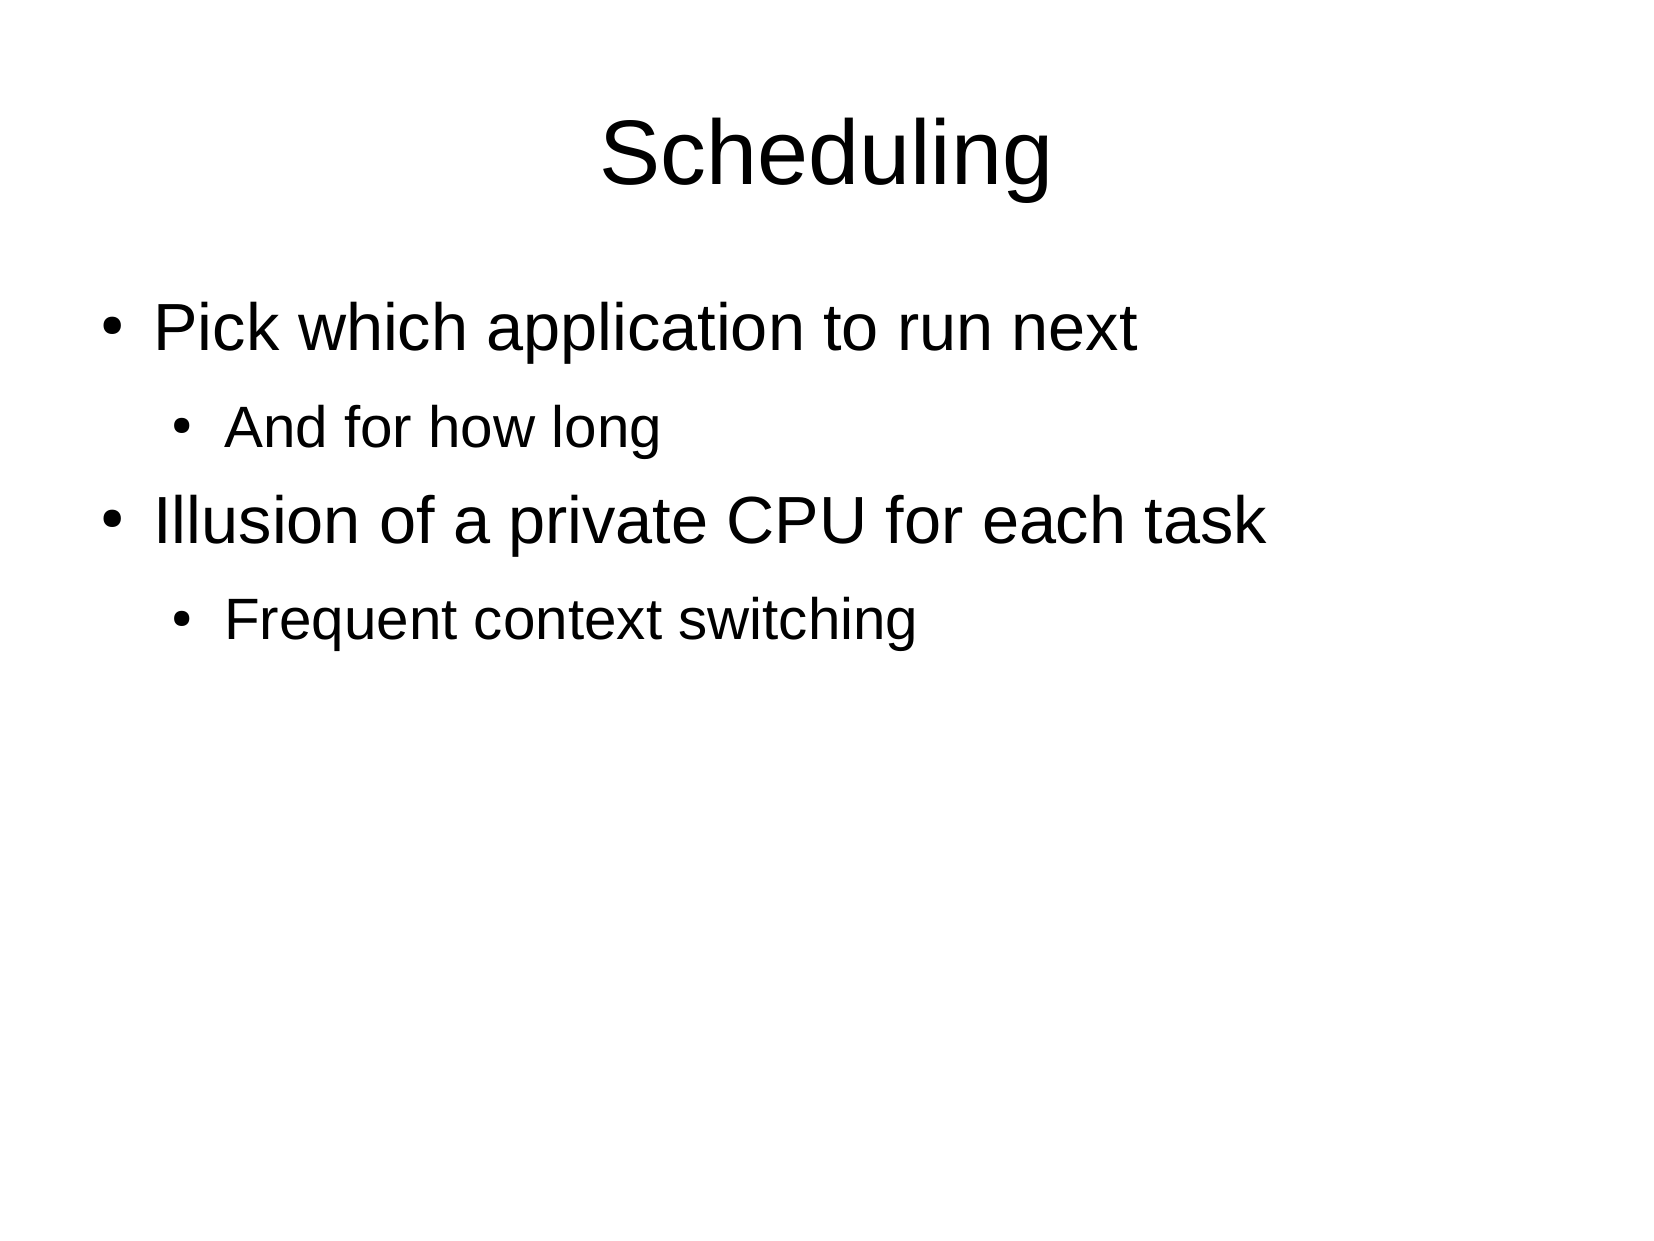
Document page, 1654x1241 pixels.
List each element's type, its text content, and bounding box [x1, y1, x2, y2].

list Pick which application to run next And for how long Illusion of a private CPU for each task Frequent context switching [82, 290, 1571, 1010]
title Scheduling [82, 49, 1571, 257]
